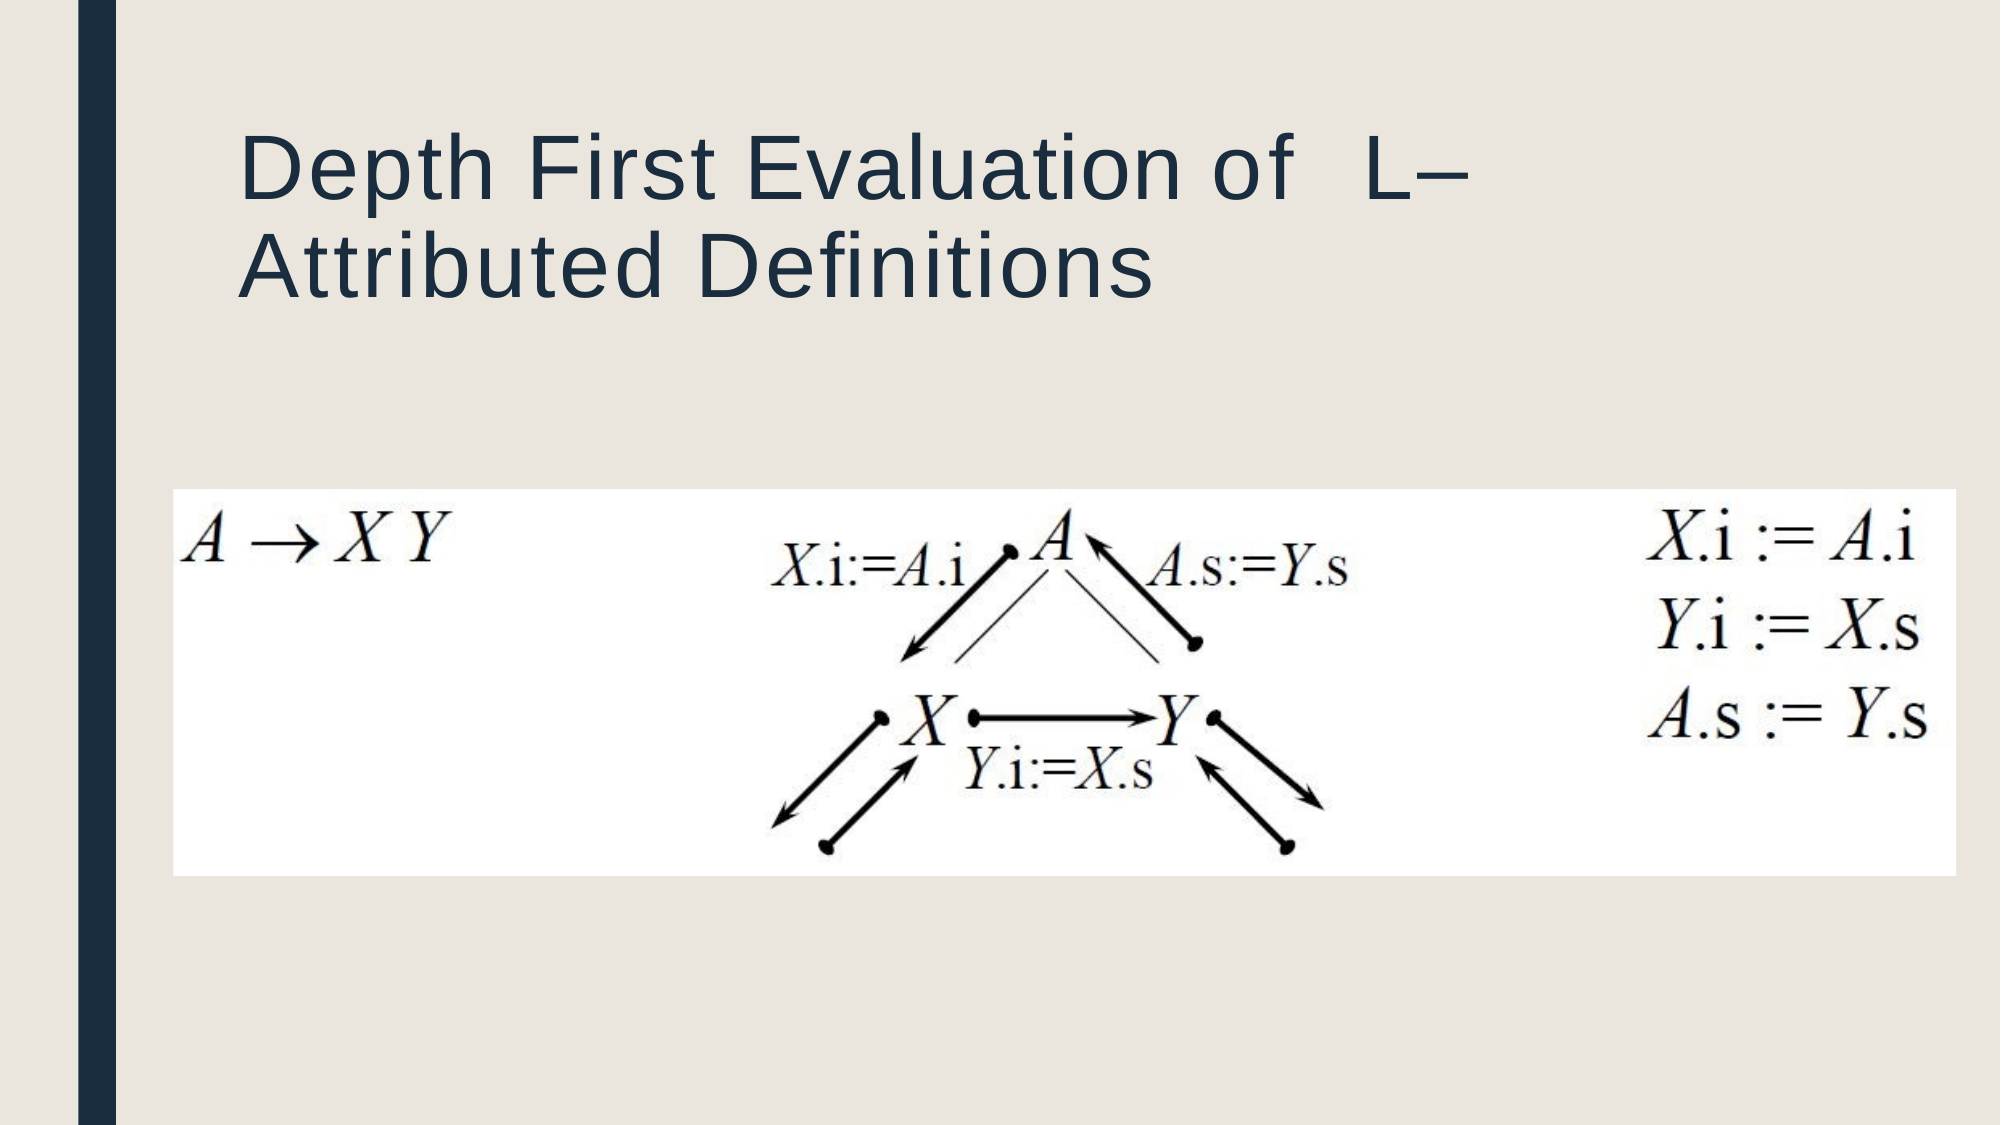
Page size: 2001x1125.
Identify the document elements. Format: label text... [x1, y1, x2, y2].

text_box [173, 489, 1957, 876]
title Depth First Evaluation of L–Attributed Deﬁnitions [236, 104, 1763, 316]
